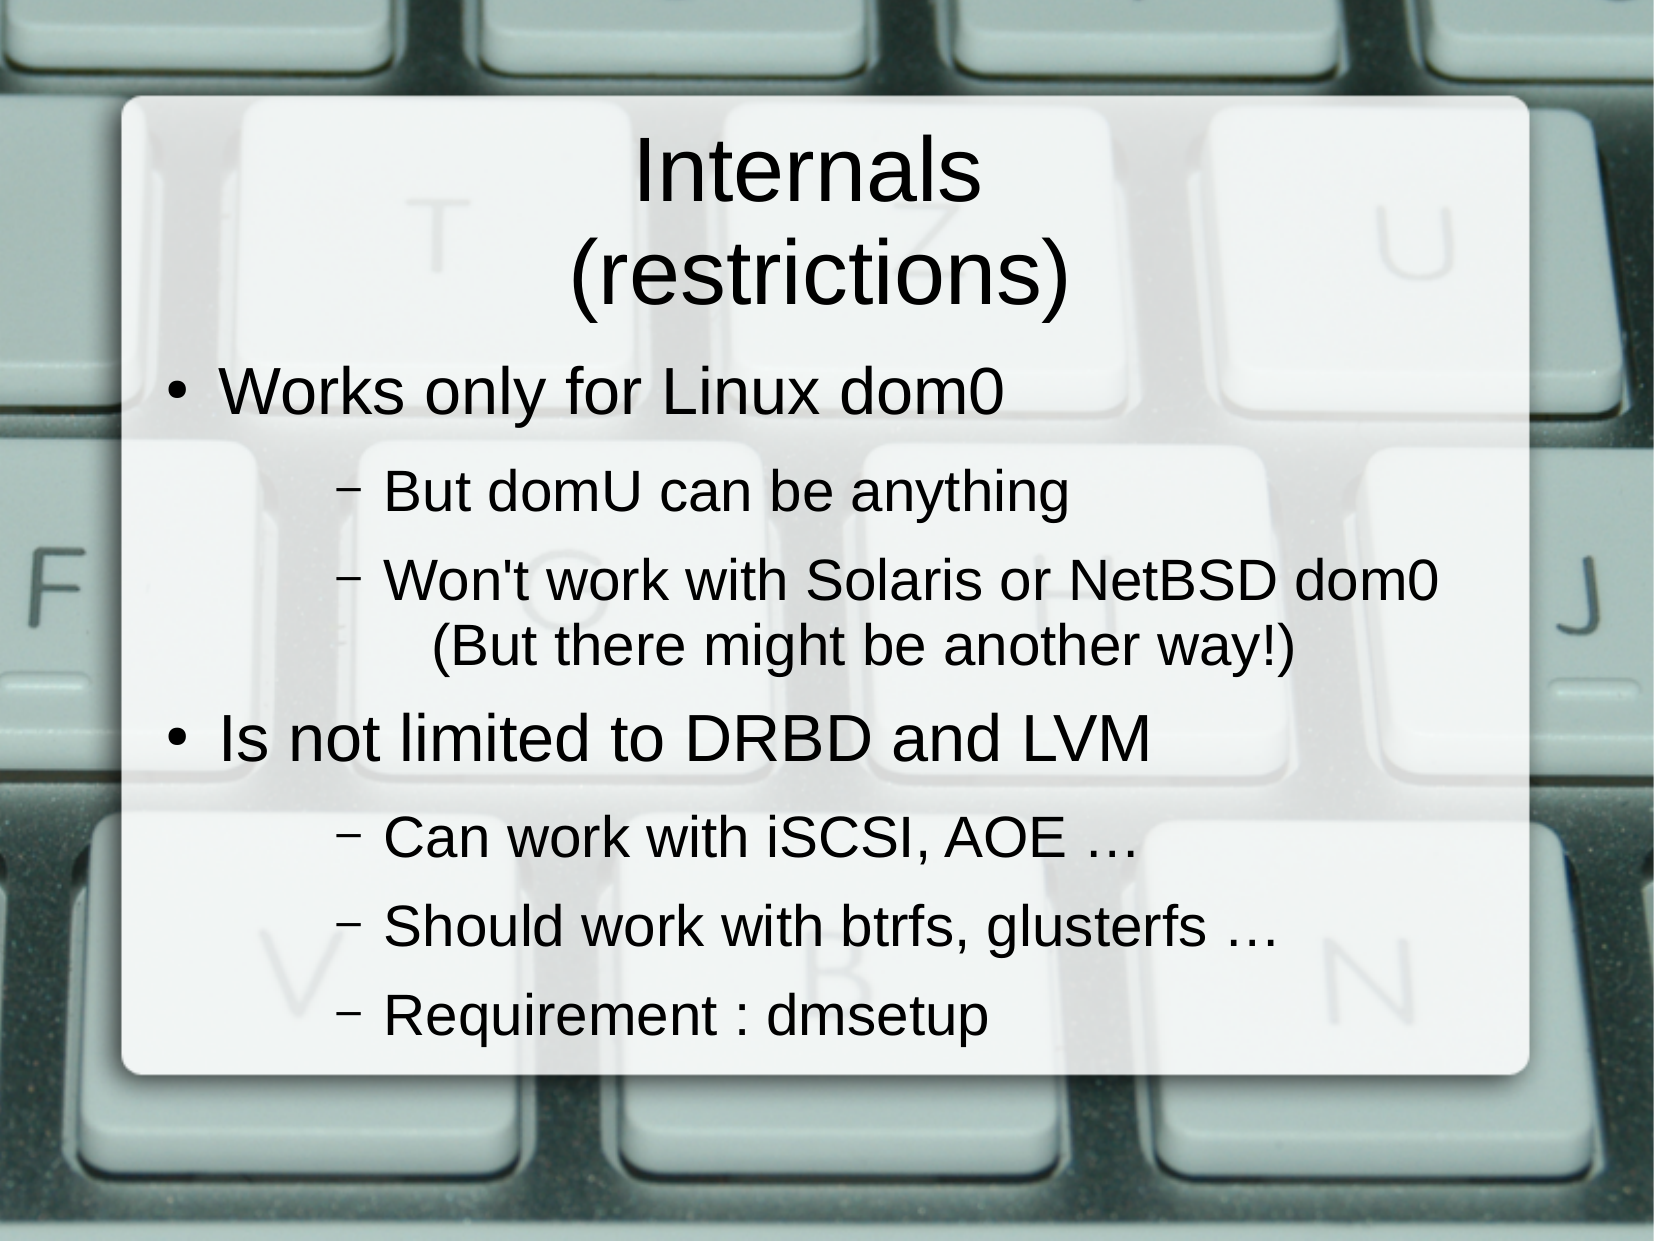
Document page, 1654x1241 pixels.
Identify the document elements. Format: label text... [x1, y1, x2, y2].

list Works only for Linux dom0 But domU can be anything Won't work with Solaris or NetBSD dom0 (But there might be another way!) Is not limited to DRBD and LVM Can work with iSCSI, AOE … Should work with btrfs, glusterfs … Requirement : dmsetup [147, 354, 1506, 1241]
picture [0, 0, 1654, 1241]
title Internals (restrictions) [135, 118, 1506, 324]
